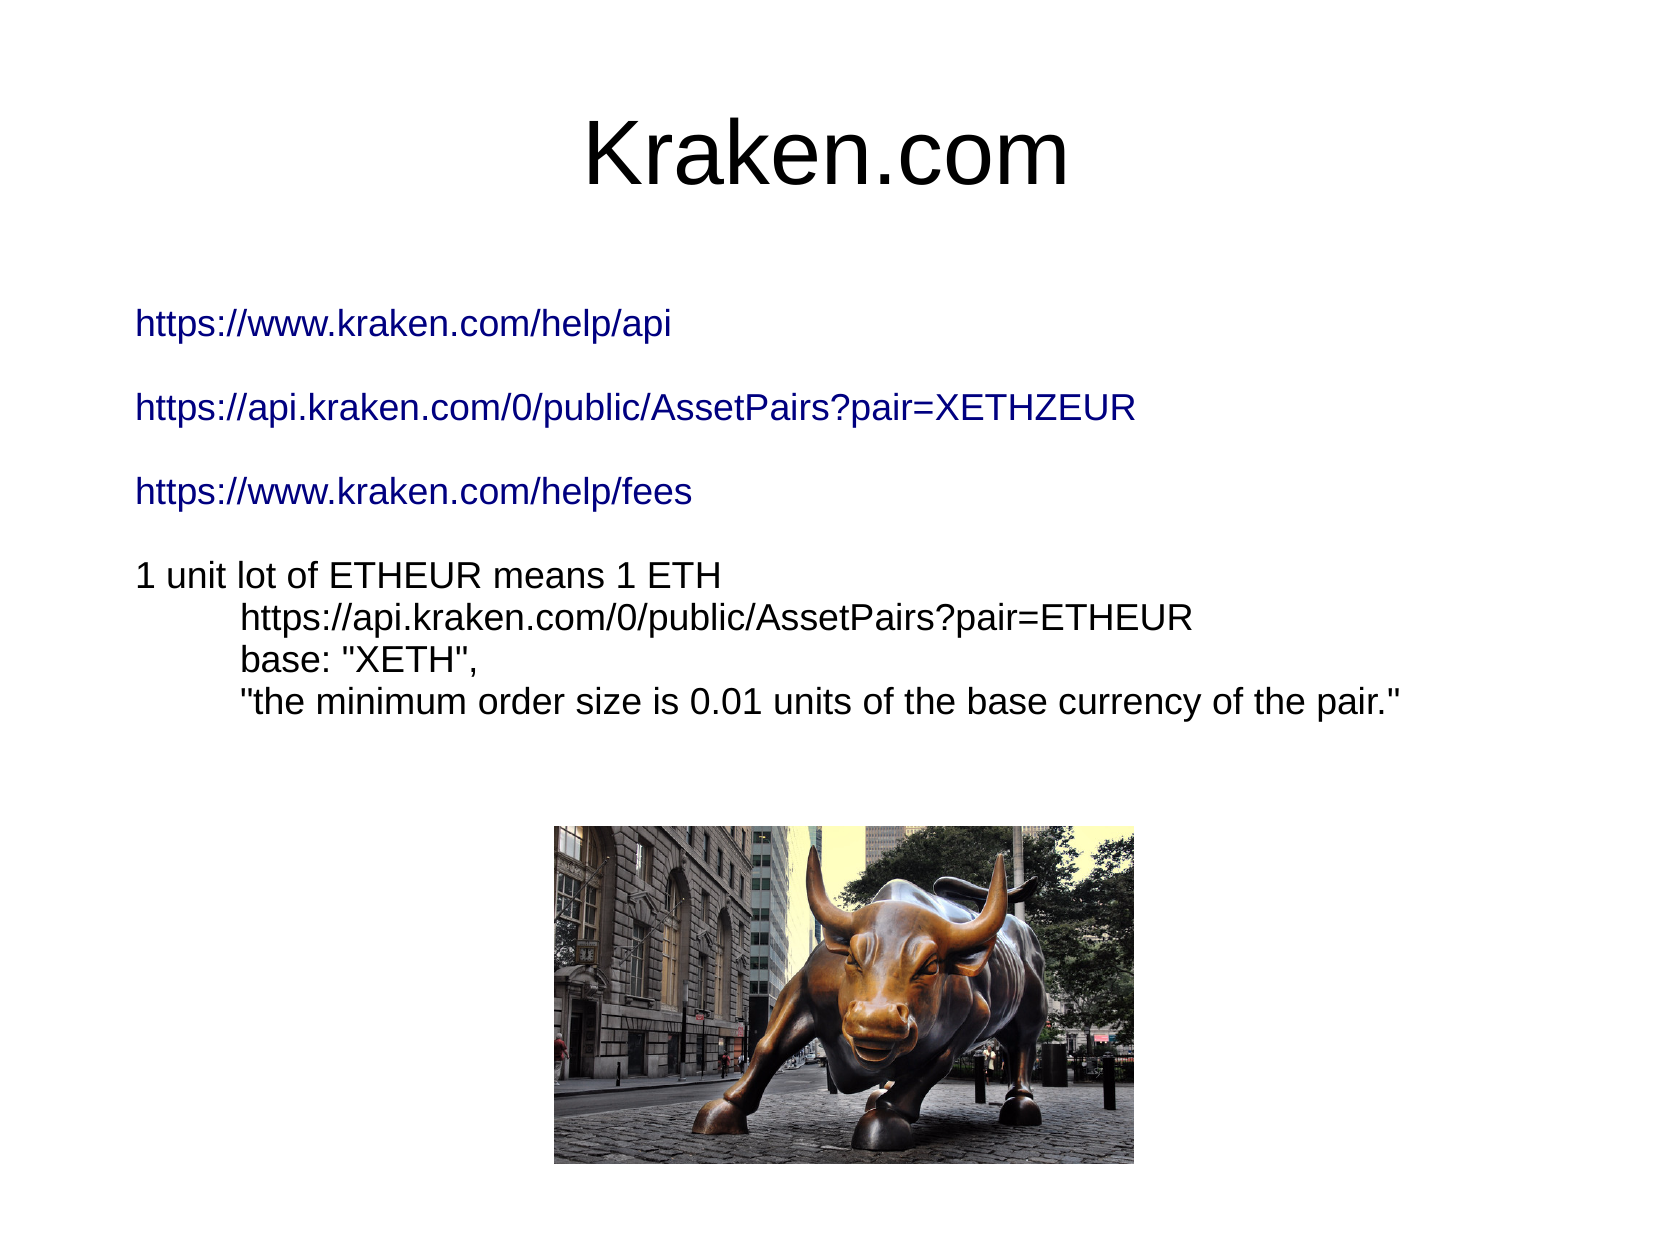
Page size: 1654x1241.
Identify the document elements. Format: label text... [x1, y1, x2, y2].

text_box https://www.kraken.com/help/api https://api.kraken.com/0/public/AssetPairs?pair=XETHZEUR https://www.kraken.com/help/fees 1 unit lot of ETHEUR means 1 ETH https://api.kraken.com/0/public/AssetPairs?pair=ETHEUR base: "XETH", "the minimum order size is 0.01 units of the base currency of the pair." [120, 295, 1536, 733]
title Kraken.com [82, 49, 1571, 257]
picture [554, 826, 1134, 1164]
